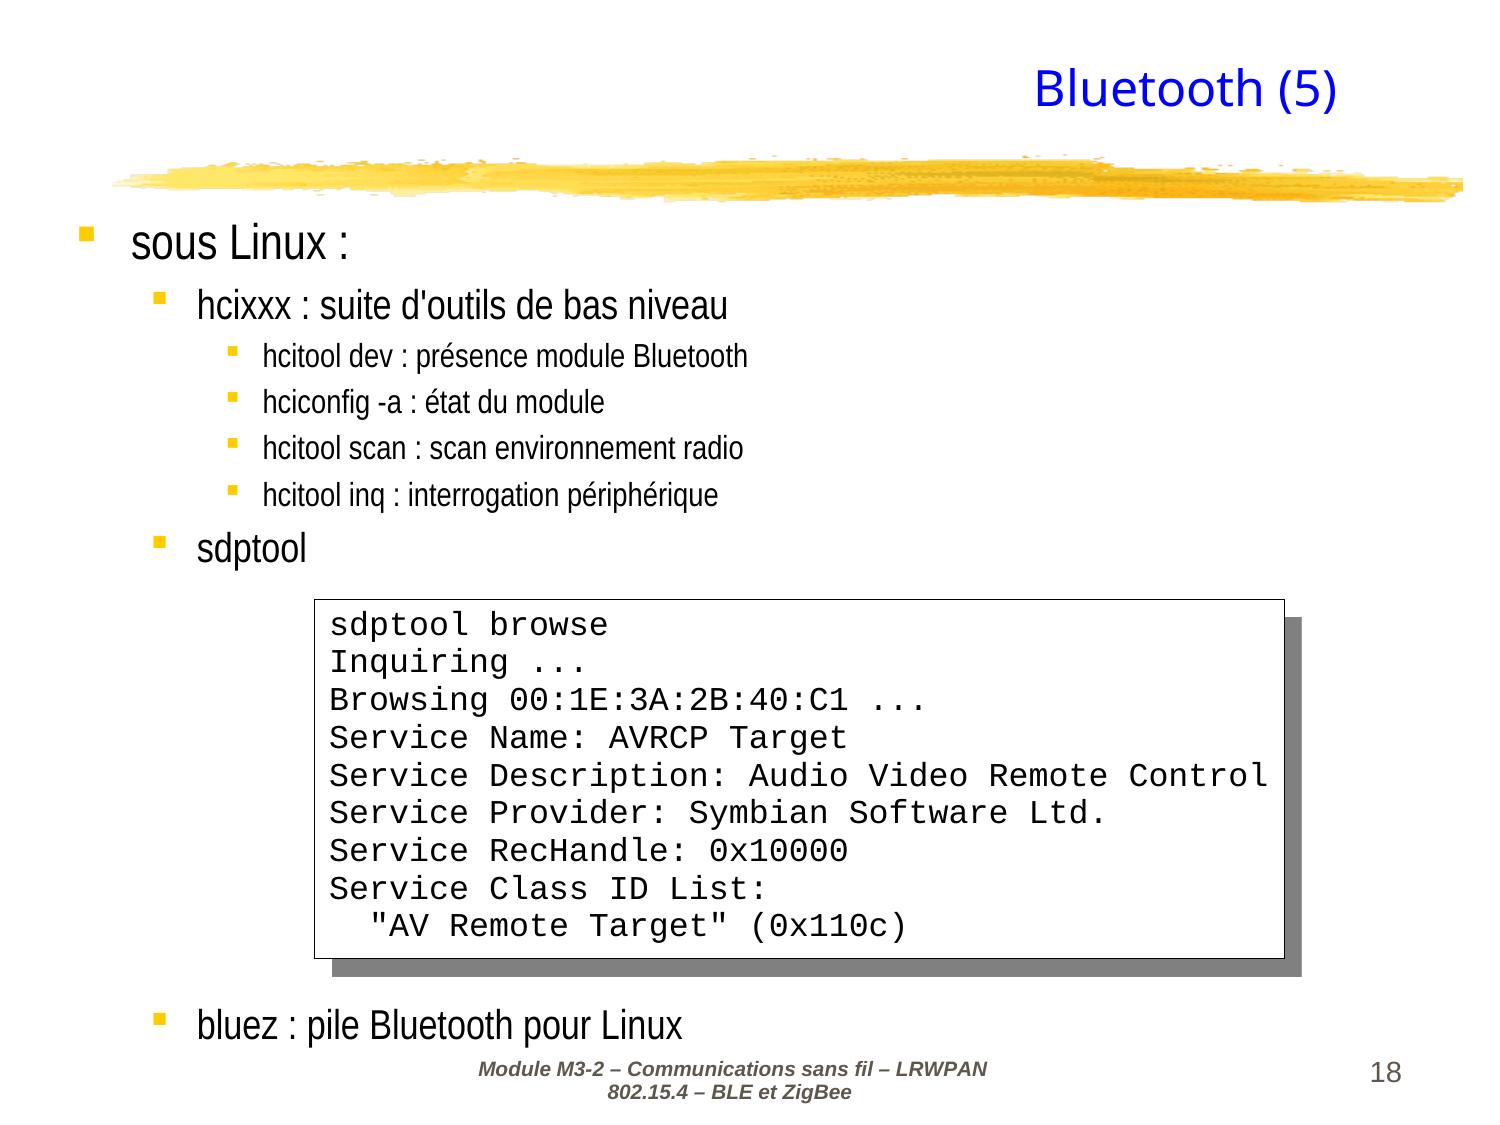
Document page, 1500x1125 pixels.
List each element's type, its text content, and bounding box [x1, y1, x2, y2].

picture [112, 149, 1463, 213]
list sous Linux : hcixxx : suite d'outils de bas niveau hcitool dev : présence module Bluetooth hciconfig -a : état du module hcitool scan : scan environnement radio hcitool inq : interrogation périphérique sdptool bluez : pile Bluetooth pour Linux [74, 212, 1417, 1055]
title Bluetooth (5) [62, 44, 1338, 131]
text_box sdptool browse Inquiring ... Browsing 00:1E:3A:2B:40:C1 ... Service Name: AVRCP Target Service Description: Audio Video Remote Control Service Provider: Symbian Software Ltd. Service RecHandle: 0x10000 Service Class ID List: "AV Remote Target" (0x110c) [314, 599, 1285, 959]
